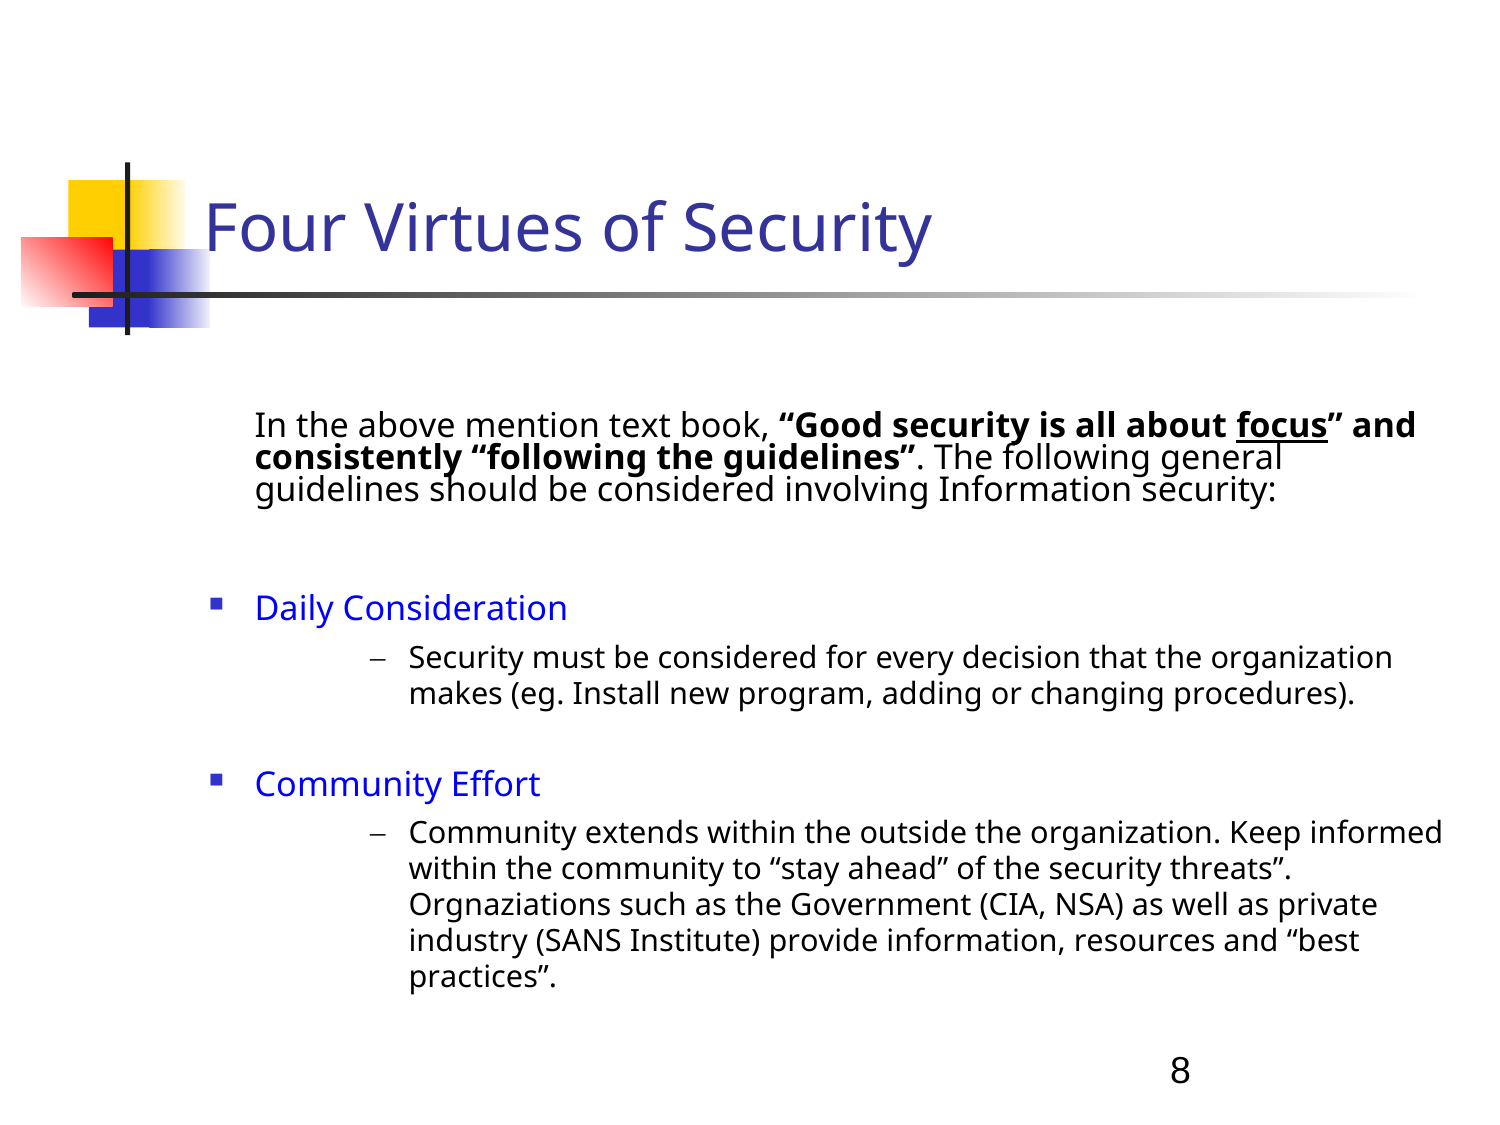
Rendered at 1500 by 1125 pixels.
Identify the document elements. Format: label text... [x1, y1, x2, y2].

title Four Virtues of Security [188, 35, 1468, 276]
list In the above mention text book, “Good security is all about focus” and consistently “following the guidelines”. The following general guidelines should be considered involving Information security: Daily Consideration Security must be considered for every decision that the organization makes (eg. Install new program, adding or changing procedures). Community Effort Community extends within the outside the organization. Keep informed within the community to “stay ahead” of the security threats”. Orgnaziations such as the Government (CIA, NSA) as well as private industry (SANS Institute) provide information, resources and “best practices”. [193, 331, 1469, 1007]
